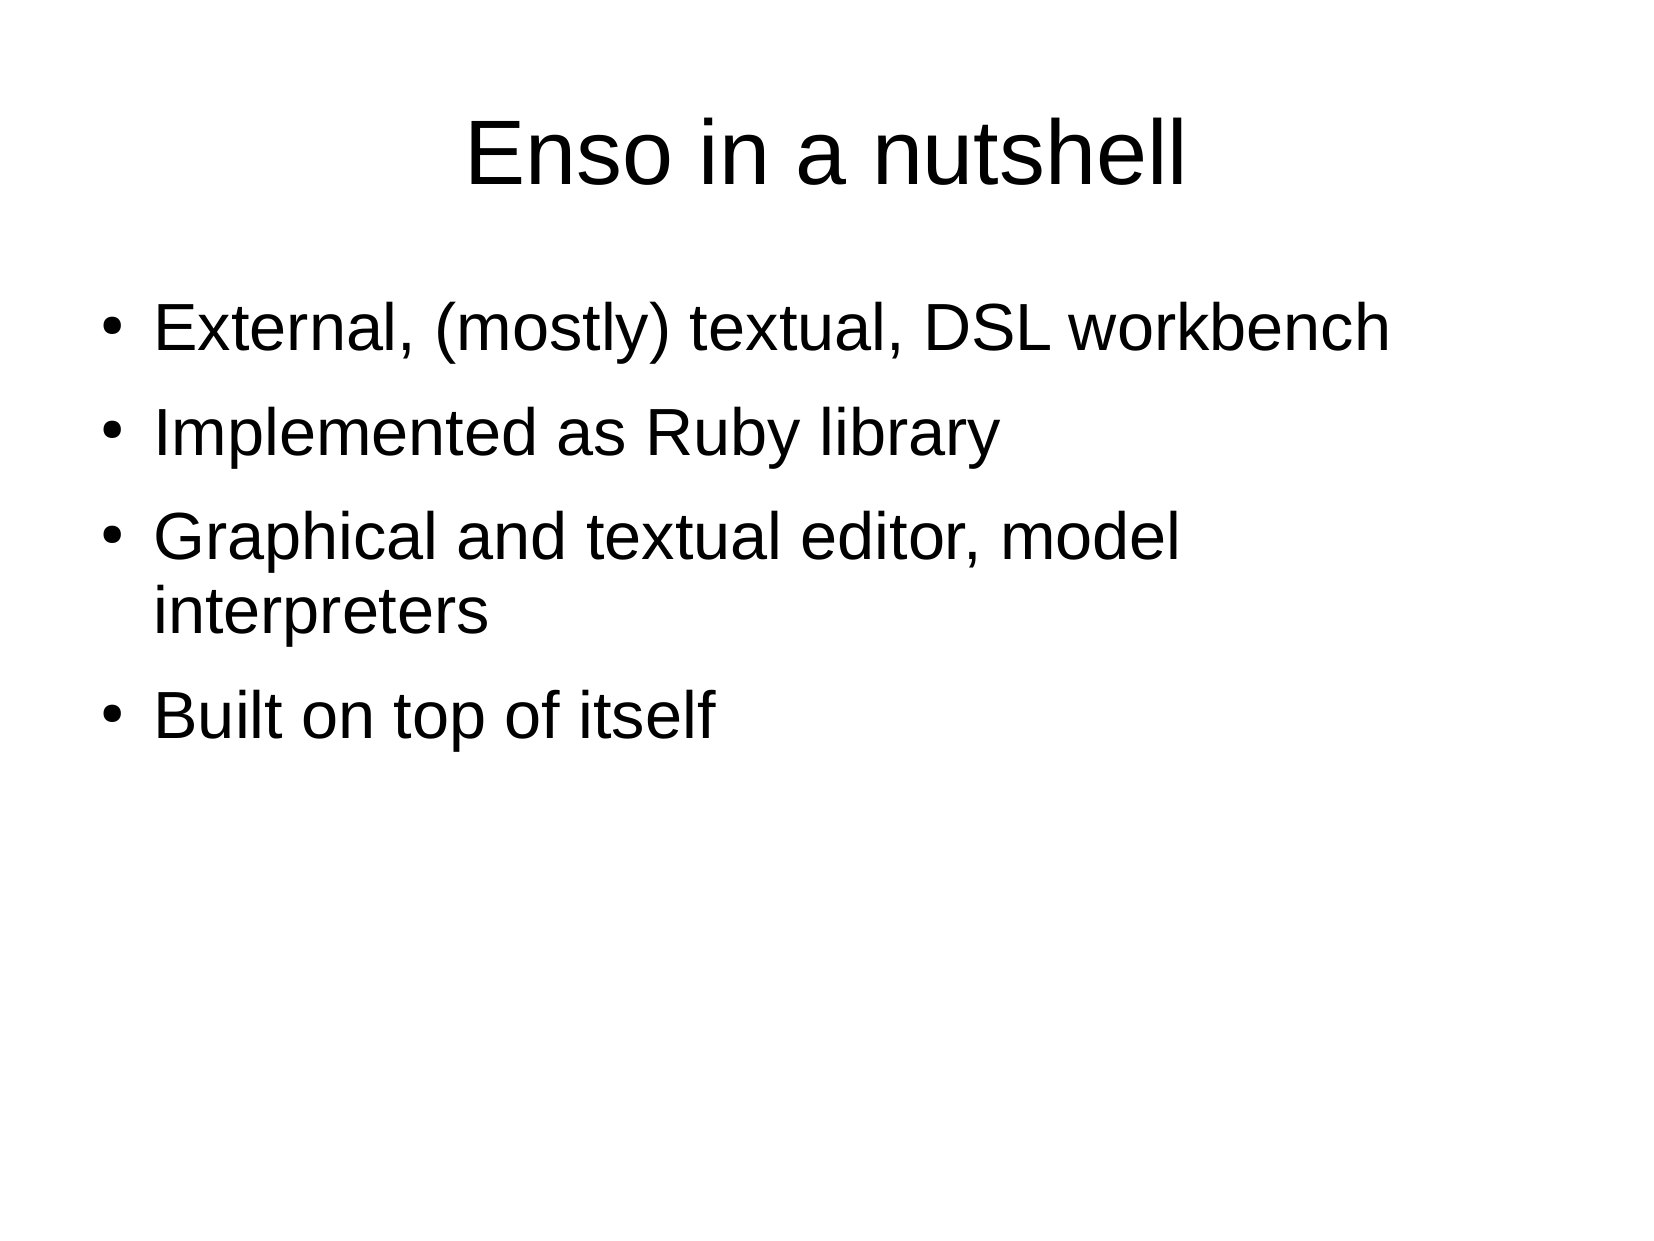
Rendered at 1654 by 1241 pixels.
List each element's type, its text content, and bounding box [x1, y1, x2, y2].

title Enso in a nutshell [82, 49, 1571, 257]
list External, (mostly) textual, DSL workbench Implemented as Ruby library Graphical and textual editor, model interpreters Built on top of itself [82, 290, 1538, 1010]
